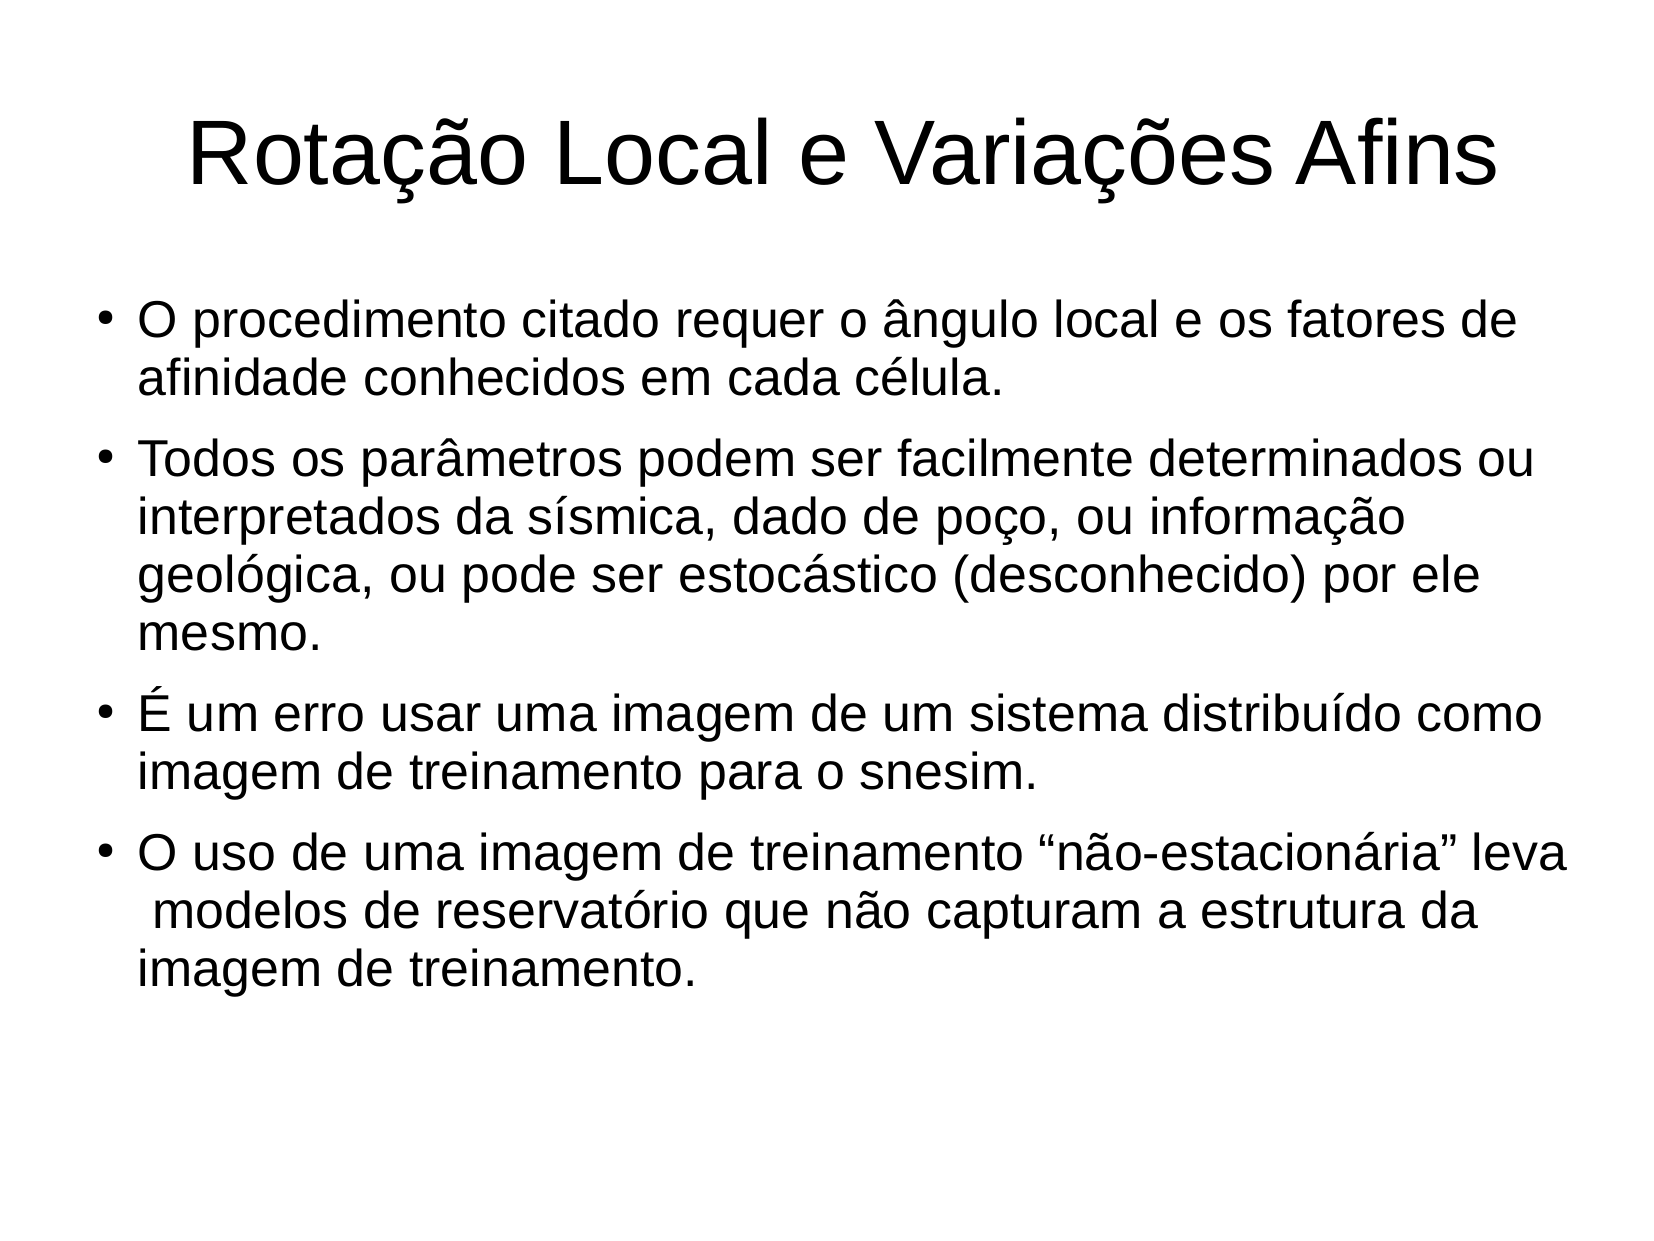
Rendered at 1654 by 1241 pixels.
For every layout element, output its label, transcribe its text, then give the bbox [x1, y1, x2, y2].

list O procedimento citado requer o ângulo local e os fatores de afinidade conhecidos em cada célula. Todos os parâmetros podem ser facilmente determinados ou interpretados da sísmica, dado de poço, ou informação geológica, ou pode ser estocástico (desconhecido) por ele mesmo. É um erro usar uma imagem de um sistema distribuído como imagem de treinamento para o snesim. O uso de uma imagem de treinamento “não-estacionária” leva modelos de reservatório que não capturam a estrutura da imagem de treinamento. [82, 290, 1571, 1010]
title Rotação Local e Variações Afins [82, 49, 1571, 257]
